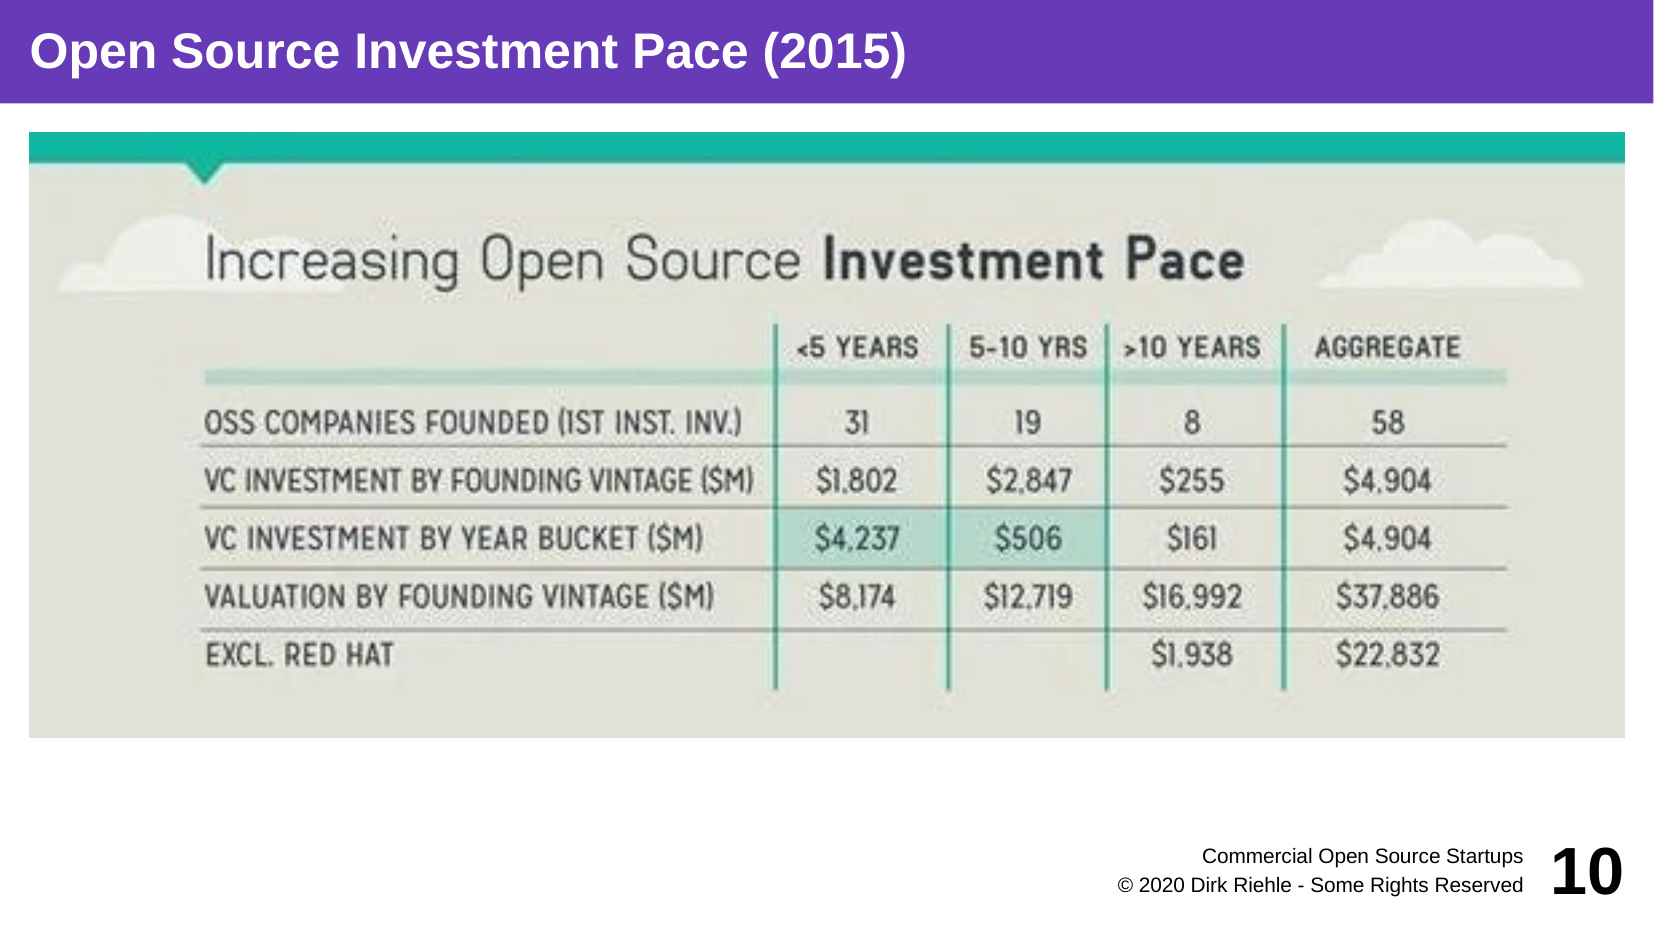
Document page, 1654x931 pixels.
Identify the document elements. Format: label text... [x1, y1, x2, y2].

picture [29, 132, 1625, 738]
title Open Source Investment Pace (2015) [0, 0, 1654, 104]
